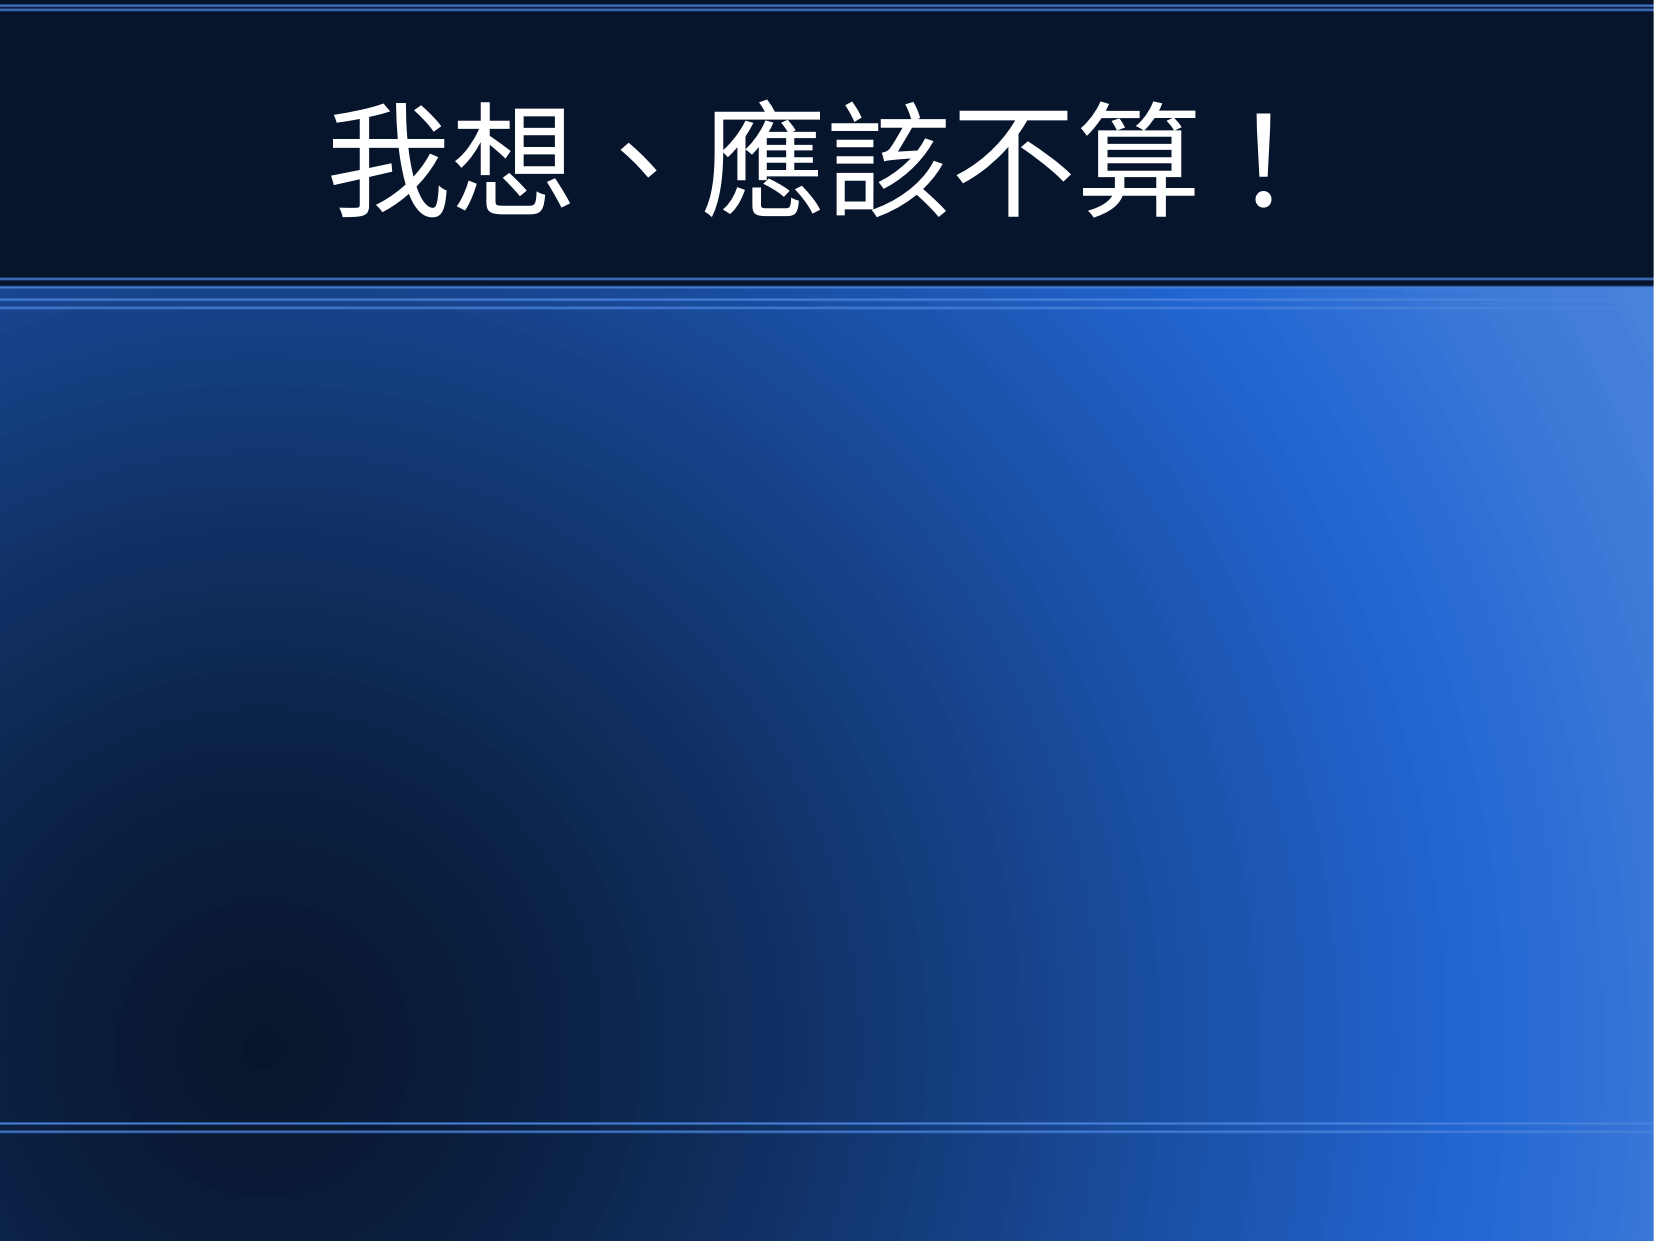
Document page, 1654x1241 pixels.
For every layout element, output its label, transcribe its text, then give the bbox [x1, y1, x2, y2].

picture [0, 0, 1654, 1241]
title 我想、應該不算！ [82, 49, 1571, 257]
